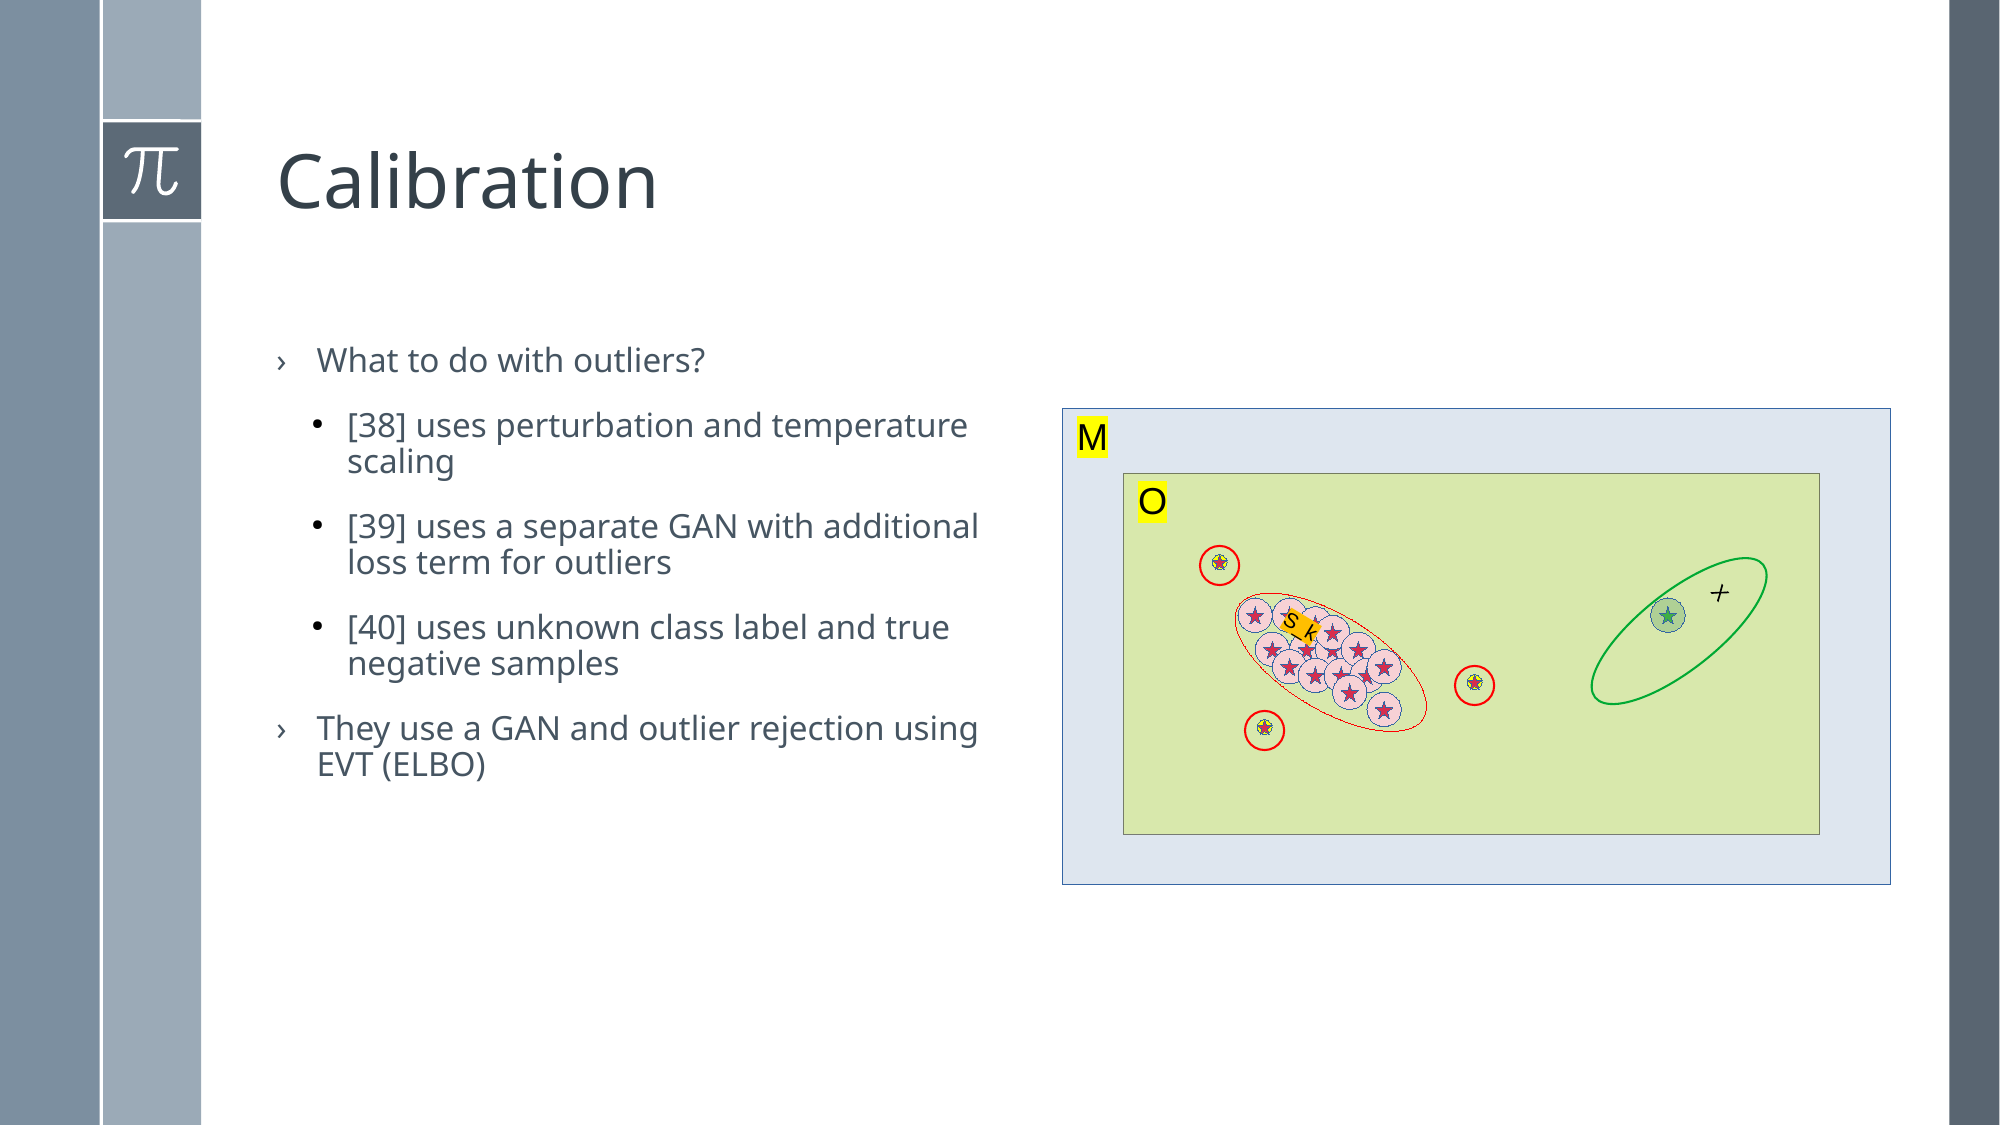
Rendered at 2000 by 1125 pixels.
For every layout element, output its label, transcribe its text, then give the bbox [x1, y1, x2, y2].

text_box S_k [1235, 593, 1427, 732]
text_box M [1062, 408, 1891, 885]
text_box X [1591, 558, 1767, 705]
text_box [1245, 710, 1285, 751]
text_box O [1123, 473, 1820, 835]
text_box What to do with outliers? [38] uses perturbation and temperature scaling [39] uses a separate GAN with additional loss term for outliers [40] uses unknown class label and true negative samples They use a GAN and outlier rejection using EVT (ELBO) [261, 262, 1036, 1013]
text_box Calibration [261, 29, 1867, 233]
text_box [1200, 545, 1240, 586]
text_box [1455, 665, 1495, 706]
